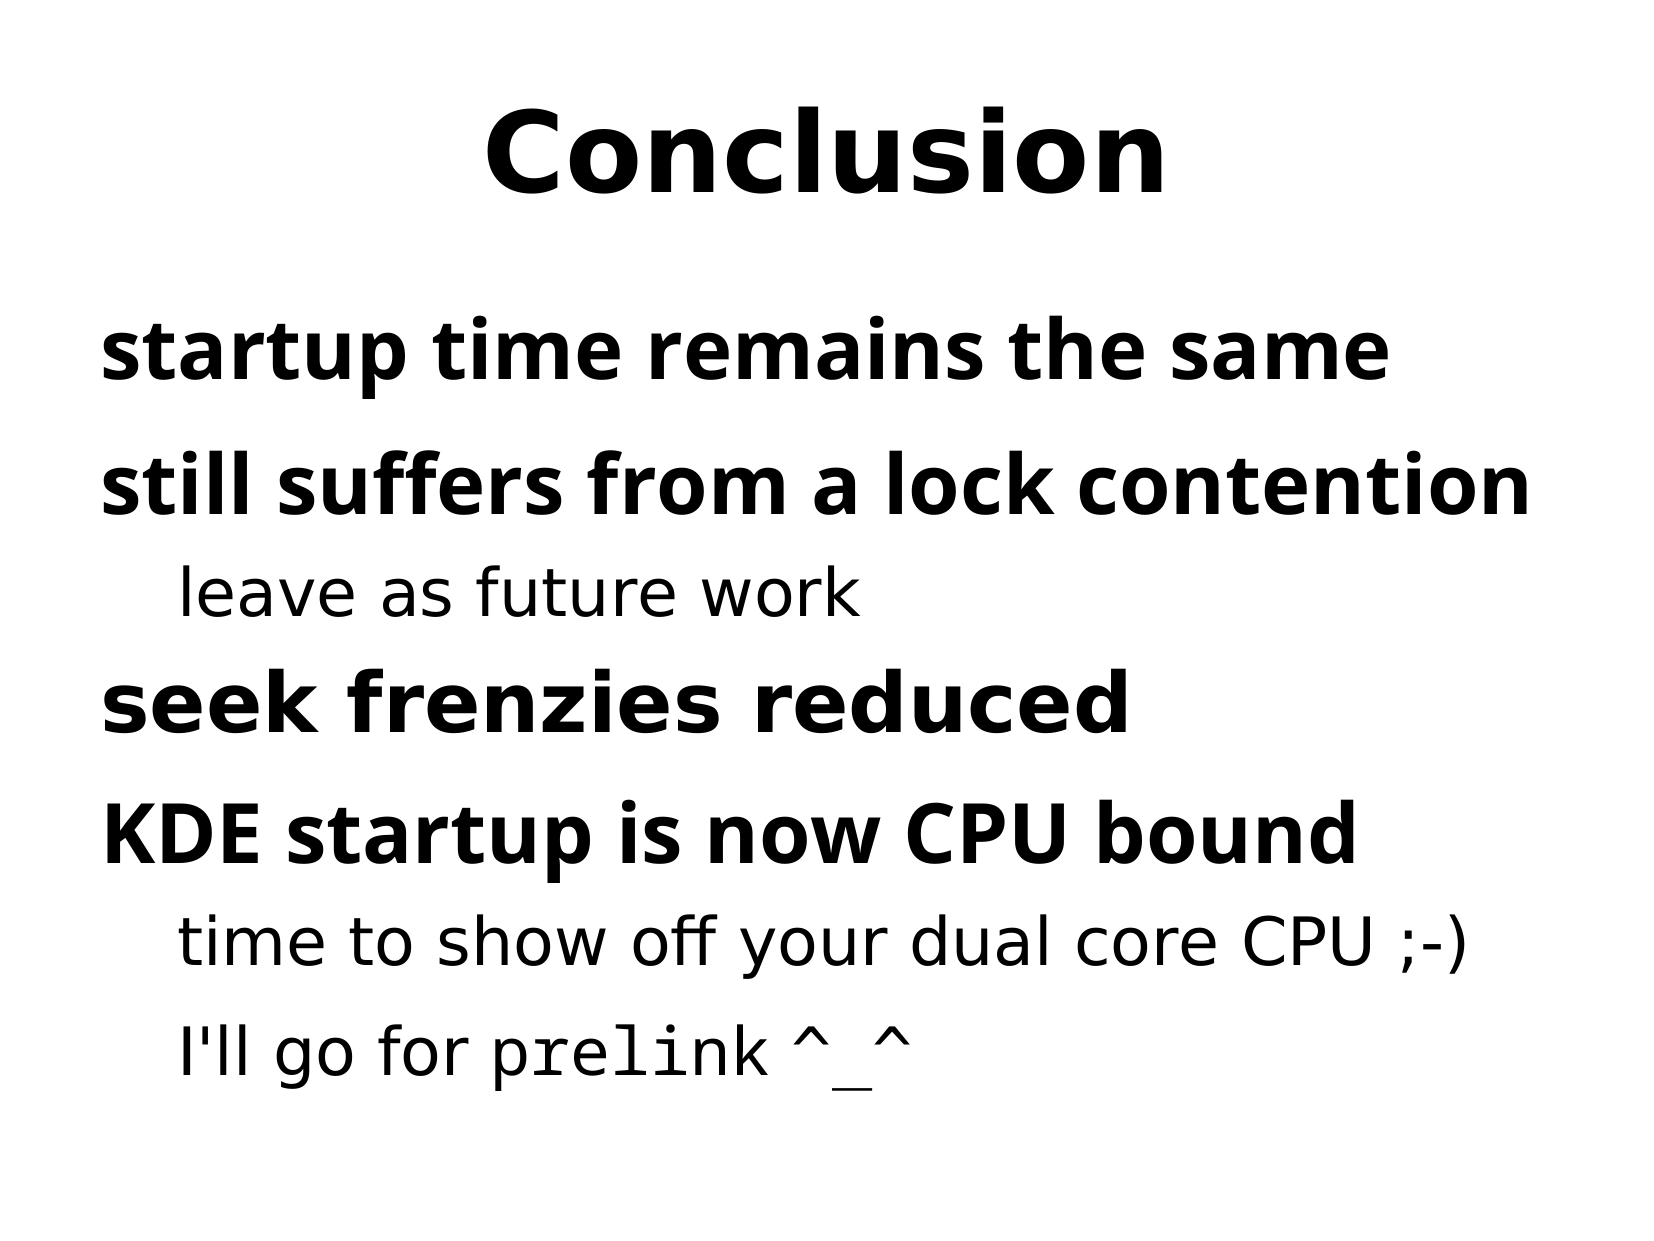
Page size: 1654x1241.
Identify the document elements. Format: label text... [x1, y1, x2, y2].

title Conclusion [82, 49, 1571, 257]
list startup time remains the same still suffers from a lock contention leave as future work seek frenzies reduced KDE startup is now CPU bound time to show off your dual core CPU ;-) I'll go for prelink ^_^ [82, 290, 1571, 1153]
